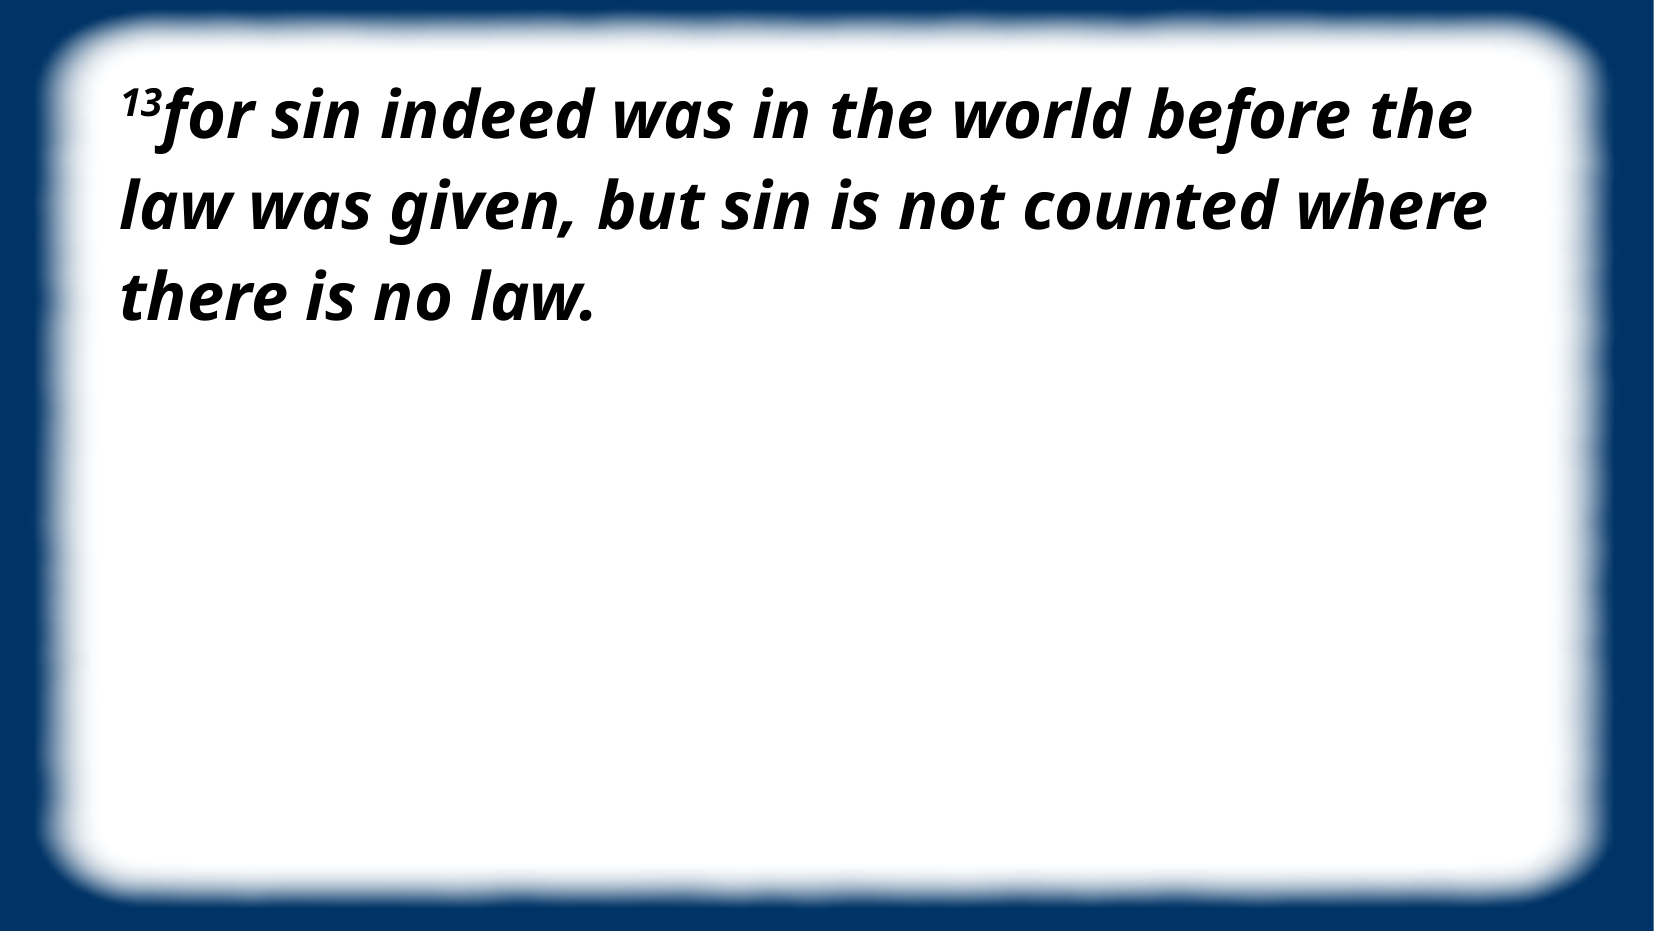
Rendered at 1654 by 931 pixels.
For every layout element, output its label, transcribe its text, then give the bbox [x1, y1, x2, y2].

text_box 13for sin indeed was in the world before the law was given, but sin is not counted where there is no law. [105, 60, 1561, 361]
picture [0, 0, 1654, 931]
